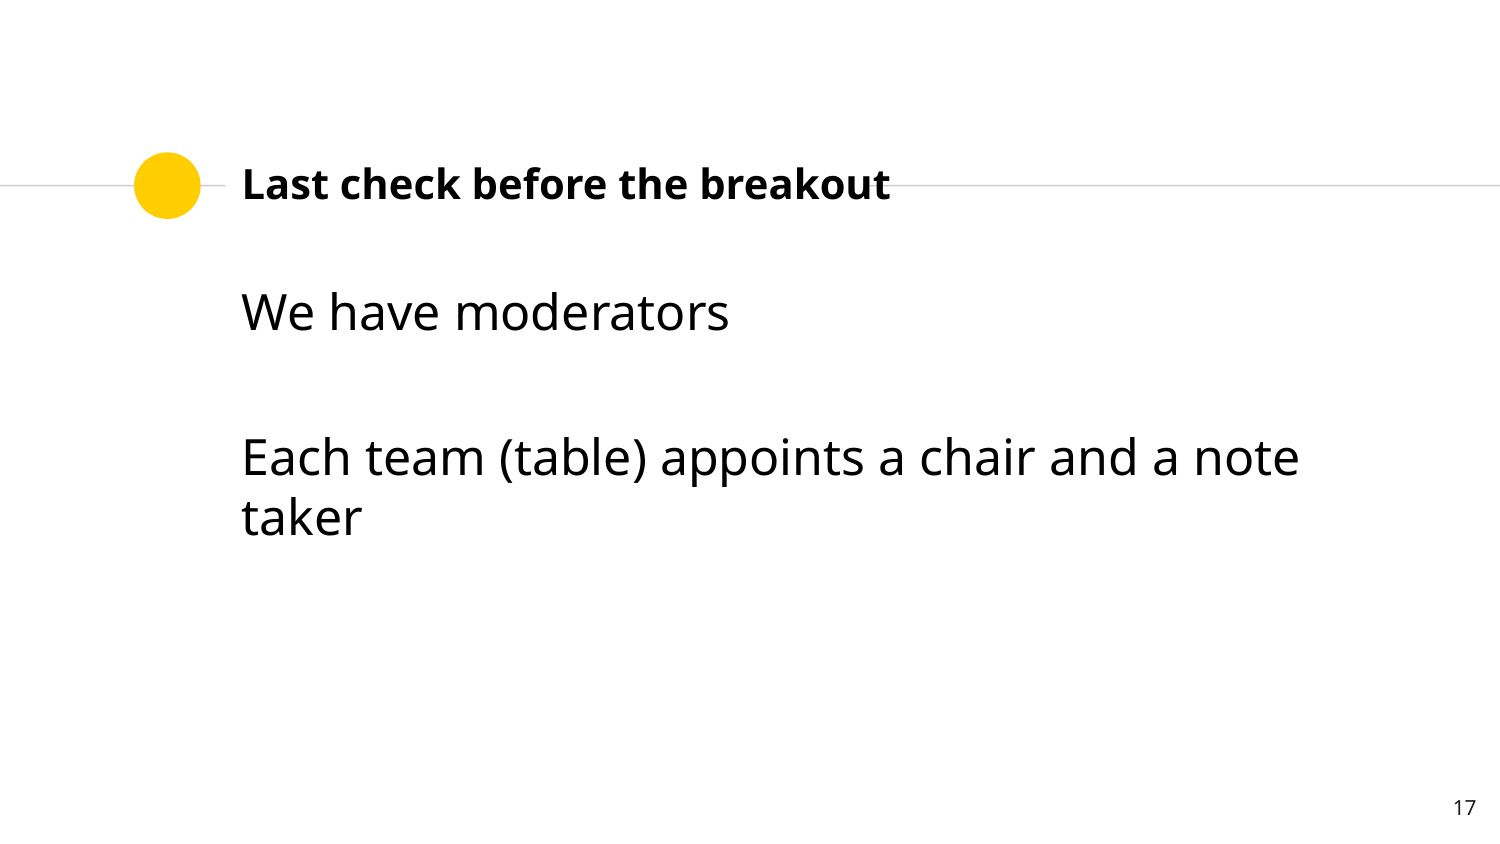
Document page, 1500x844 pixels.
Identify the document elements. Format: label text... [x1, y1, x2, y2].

slide_number 1 [1401, 779, 1492, 844]
list We have moderators Each team (table) appoints a chair and a note taker [226, 265, 1344, 776]
title Last check before the breakout [226, 146, 963, 219]
